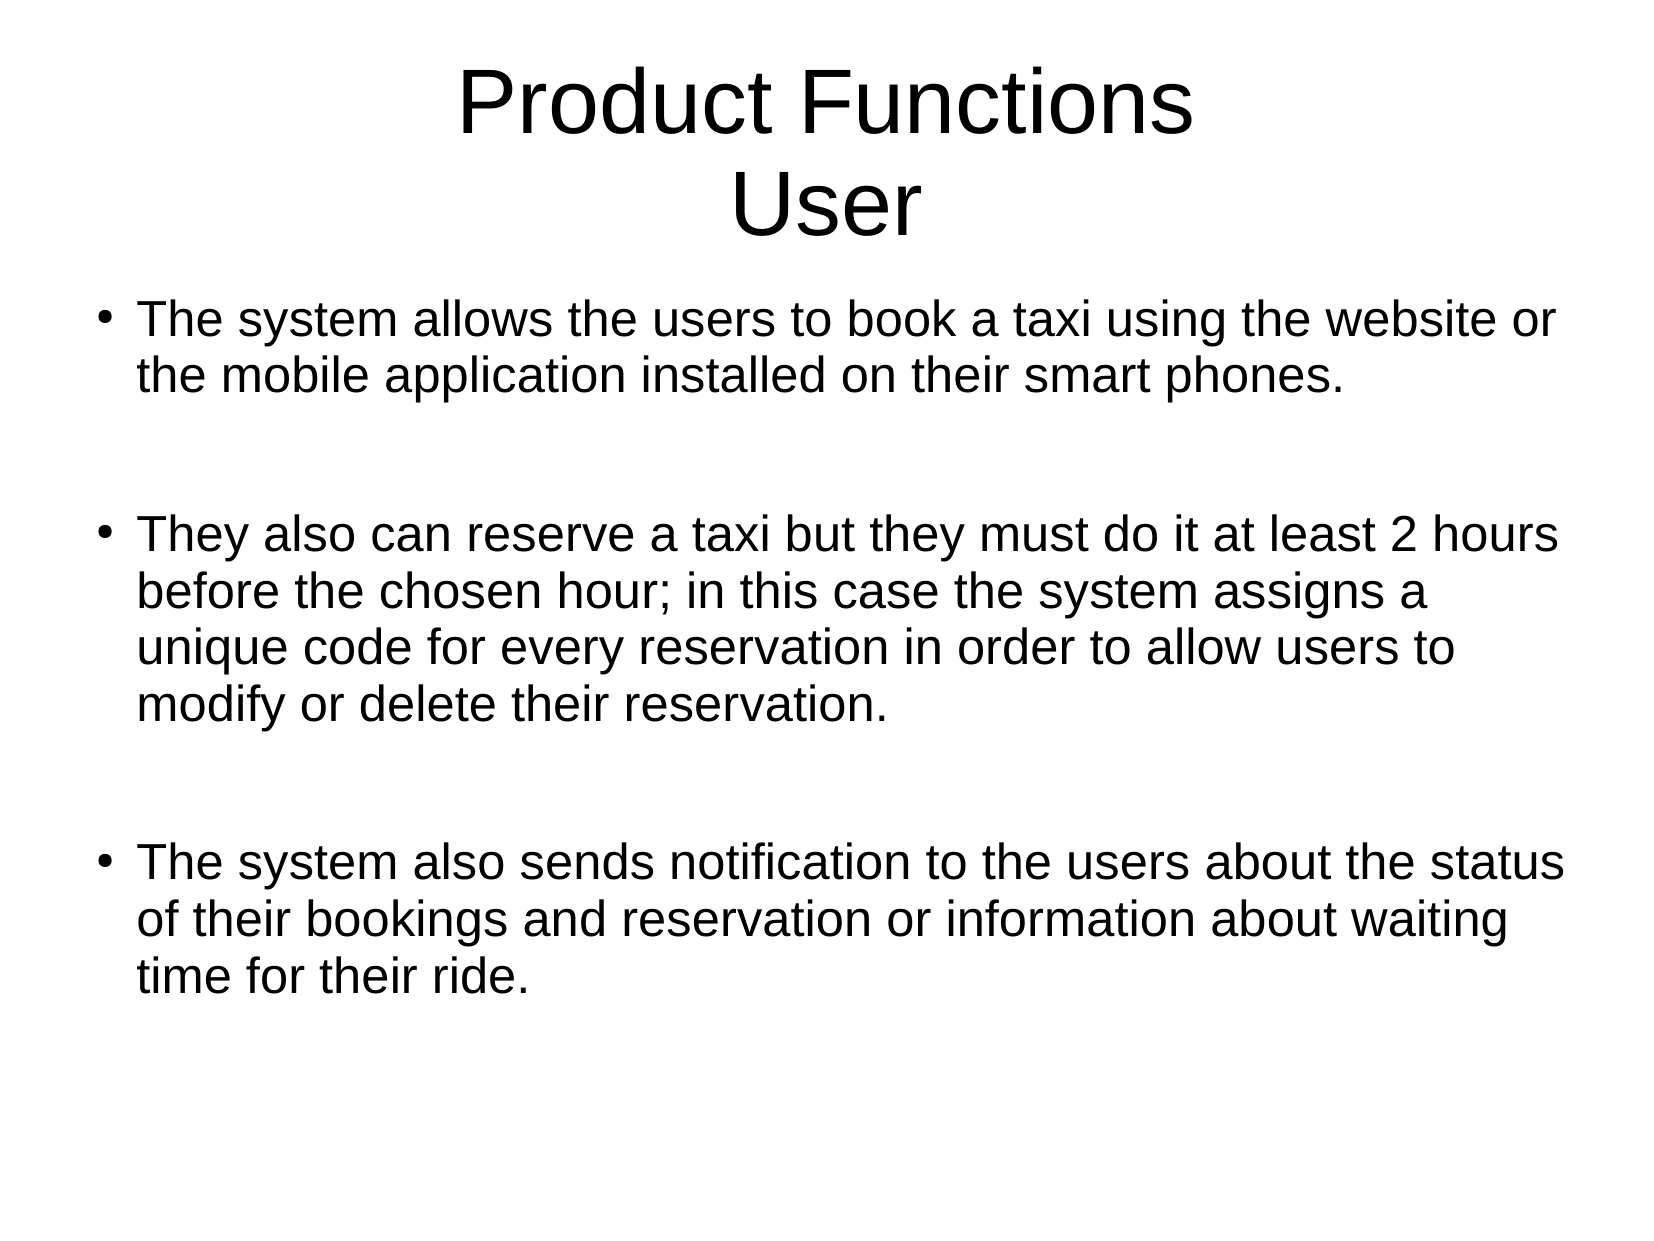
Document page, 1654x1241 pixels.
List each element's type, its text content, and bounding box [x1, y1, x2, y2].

list The system allows the users to book a taxi using the website or the mobile application installed on their smart phones. They also can reserve a taxi but they must do it at least 2 hours before the chosen hour; in this case the system assigns a unique code for every reservation in order to allow users to modify or delete their reservation. The system also sends notification to the users about the status of their bookings and reservation or information about waiting time for their ride. [82, 290, 1571, 1010]
title Product Functions User [82, 49, 1571, 257]
